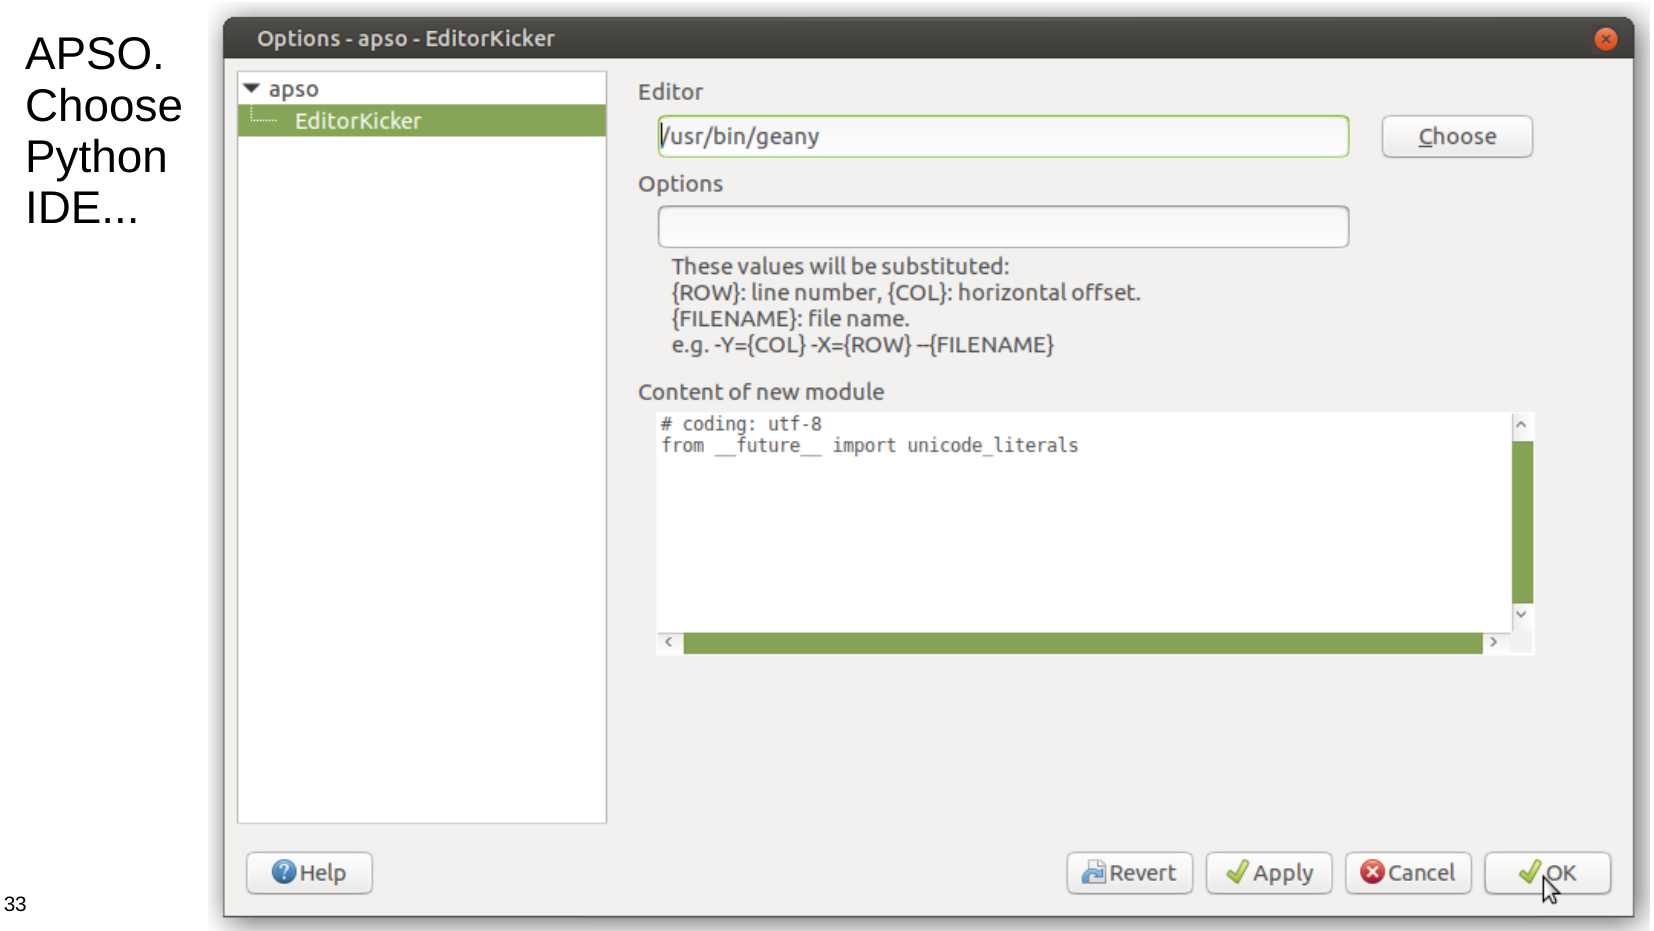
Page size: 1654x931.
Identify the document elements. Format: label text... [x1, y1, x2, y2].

subtitle APSO. Choose Python IDE... [25, 28, 208, 285]
text_box <number> [0, 885, 113, 924]
picture [208, 2, 1650, 931]
